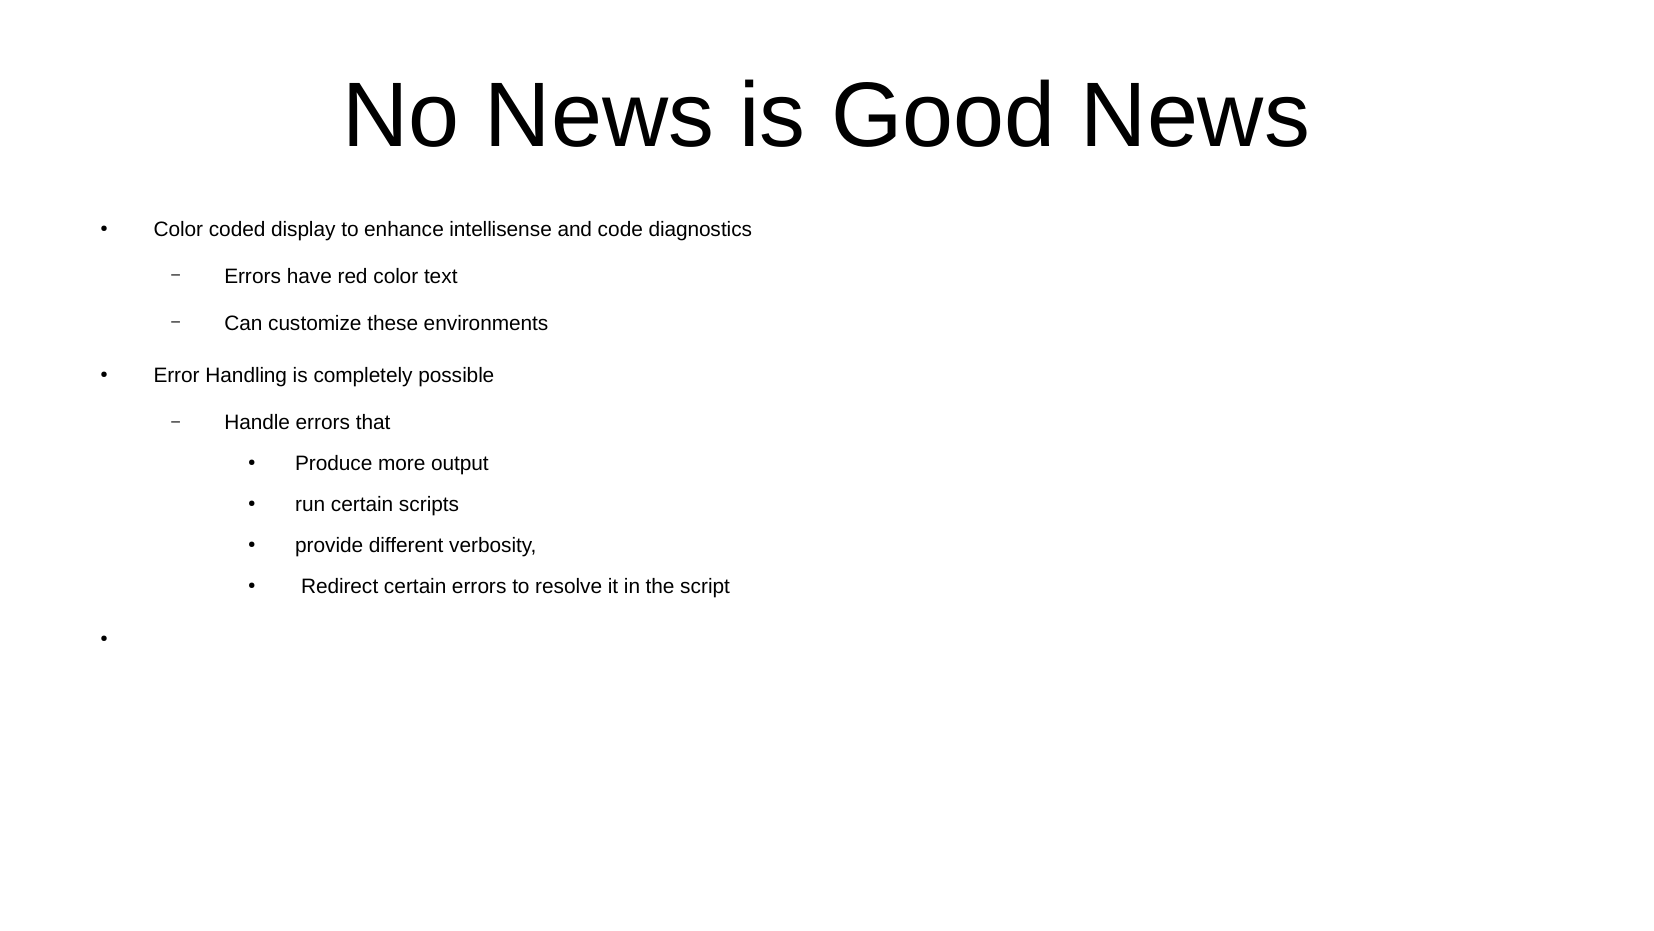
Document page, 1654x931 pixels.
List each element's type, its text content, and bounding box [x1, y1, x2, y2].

list Color coded display to enhance intellisense and code diagnostics Errors have red color text Can customize these environments Error Handling is completely possible Handle errors that Produce more output run certain scripts provide different verbosity, Redirect certain errors to resolve it in the script [82, 217, 1576, 916]
title No News is Good News [82, 37, 1571, 193]
